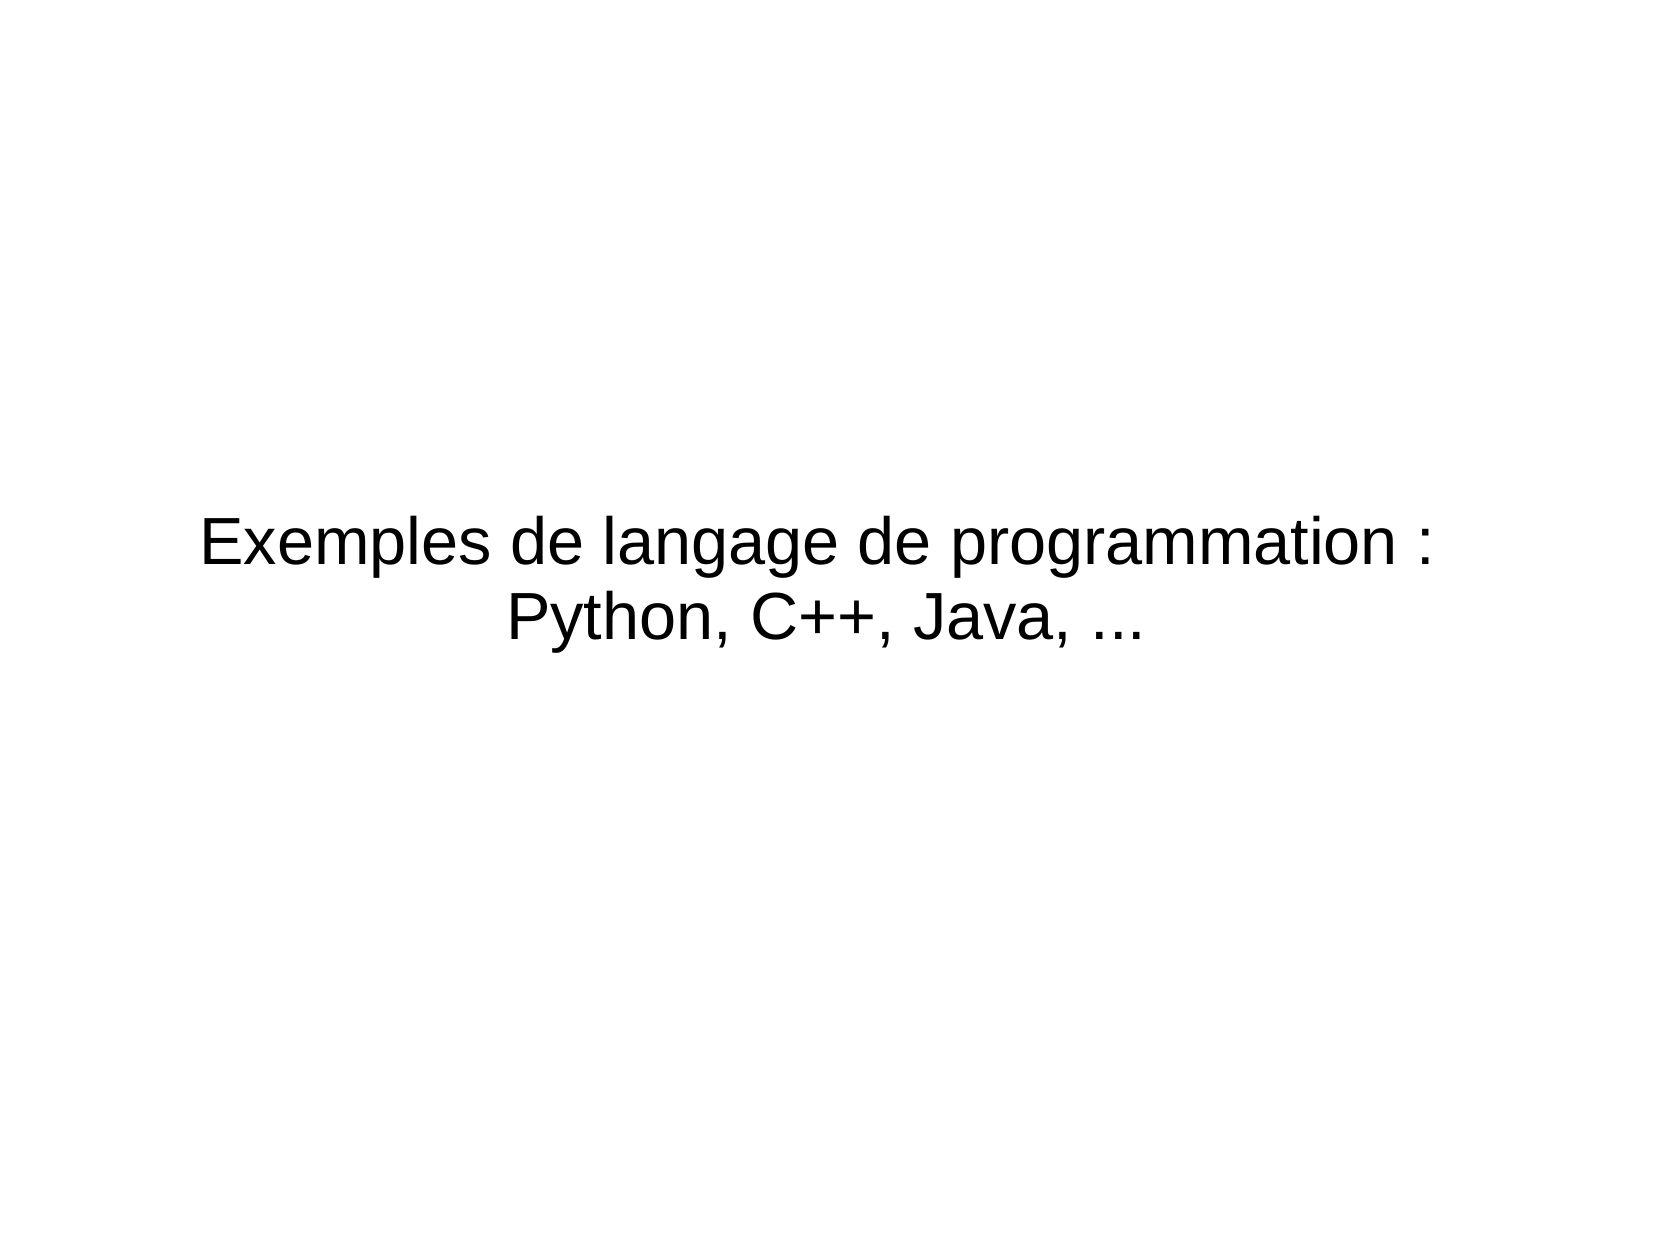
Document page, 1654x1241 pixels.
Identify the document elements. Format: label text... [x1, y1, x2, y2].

subtitle Exemples de langage de programmation : Python, C++, Java, ... [82, 49, 1571, 1109]
